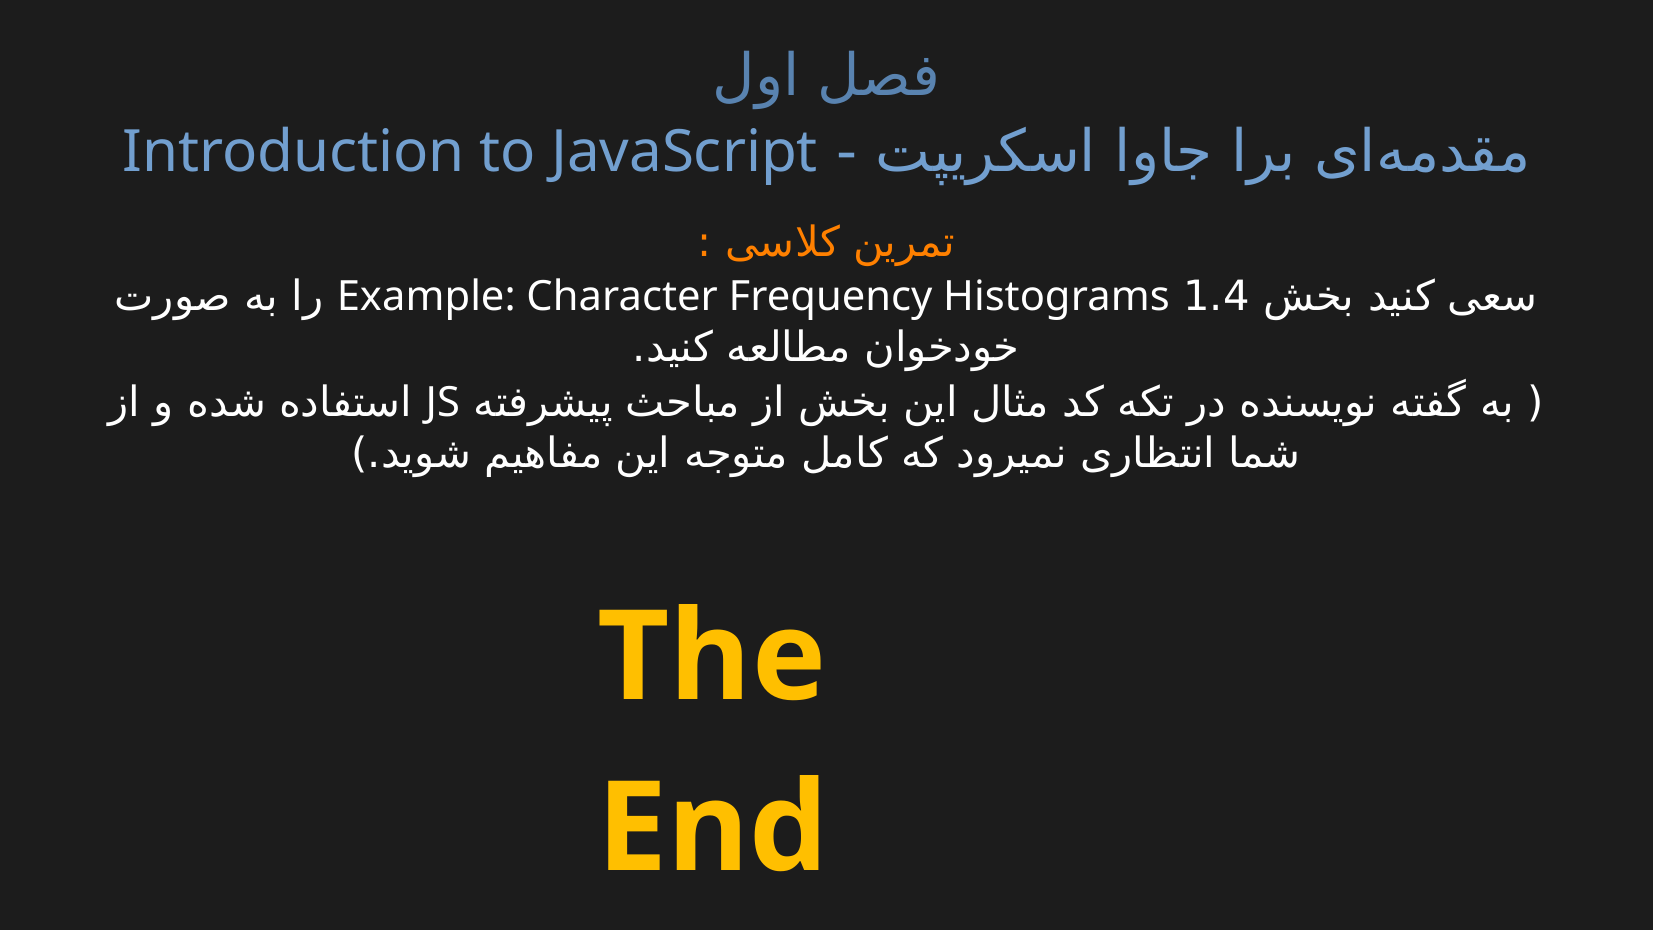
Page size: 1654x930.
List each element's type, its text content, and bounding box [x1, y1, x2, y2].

text_box The End [582, 558, 1071, 737]
title فصل اول مقدمه‌ای برا جاوا اسکریپت - Introduction to JavaScript [82, 37, 1571, 193]
text_box تمرین کلاسی : سعی کنید بخش 1.4 Example: Character Frequency Histograms را به صورت خودخوان مطالعه کنید. ( به گفته نویسنده در تکه کد مثال این بخش از مباحث پیشرفته JS استفاده شده و از شما انتظاری نمیرود که کامل متوجه این مفاهیم شوید.) [82, 217, 1571, 526]
